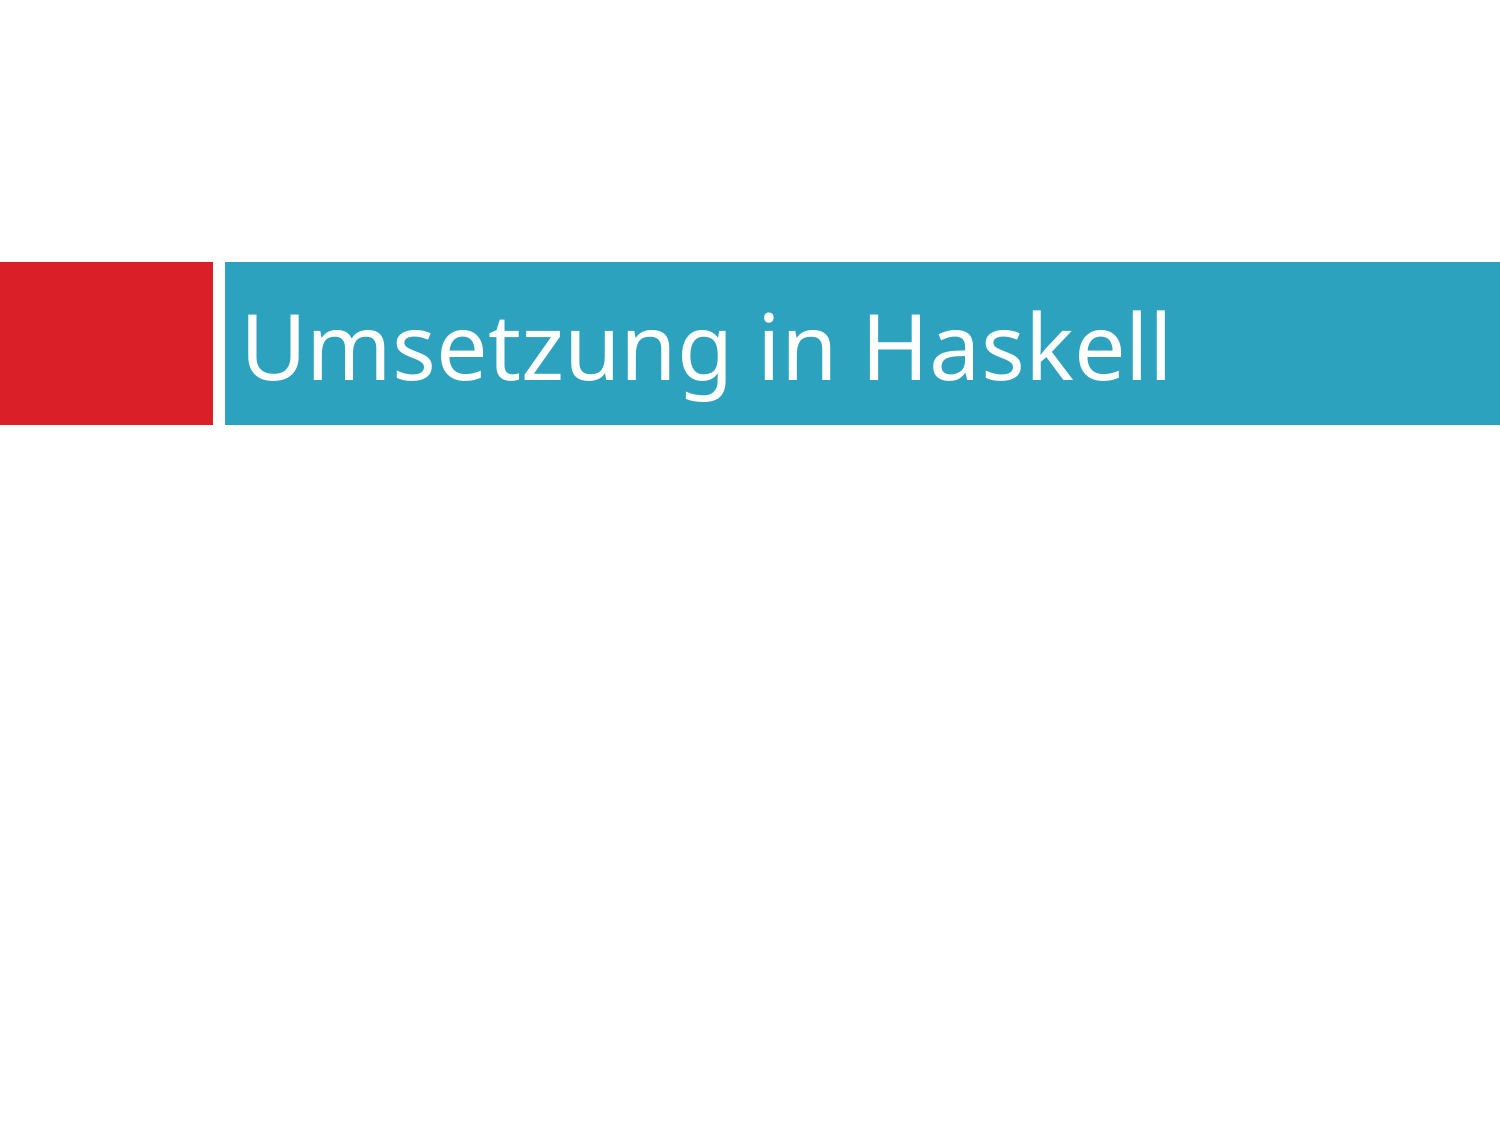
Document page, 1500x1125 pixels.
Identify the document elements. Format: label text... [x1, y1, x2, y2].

title Umsetzung in Haskell [225, 262, 1476, 426]
